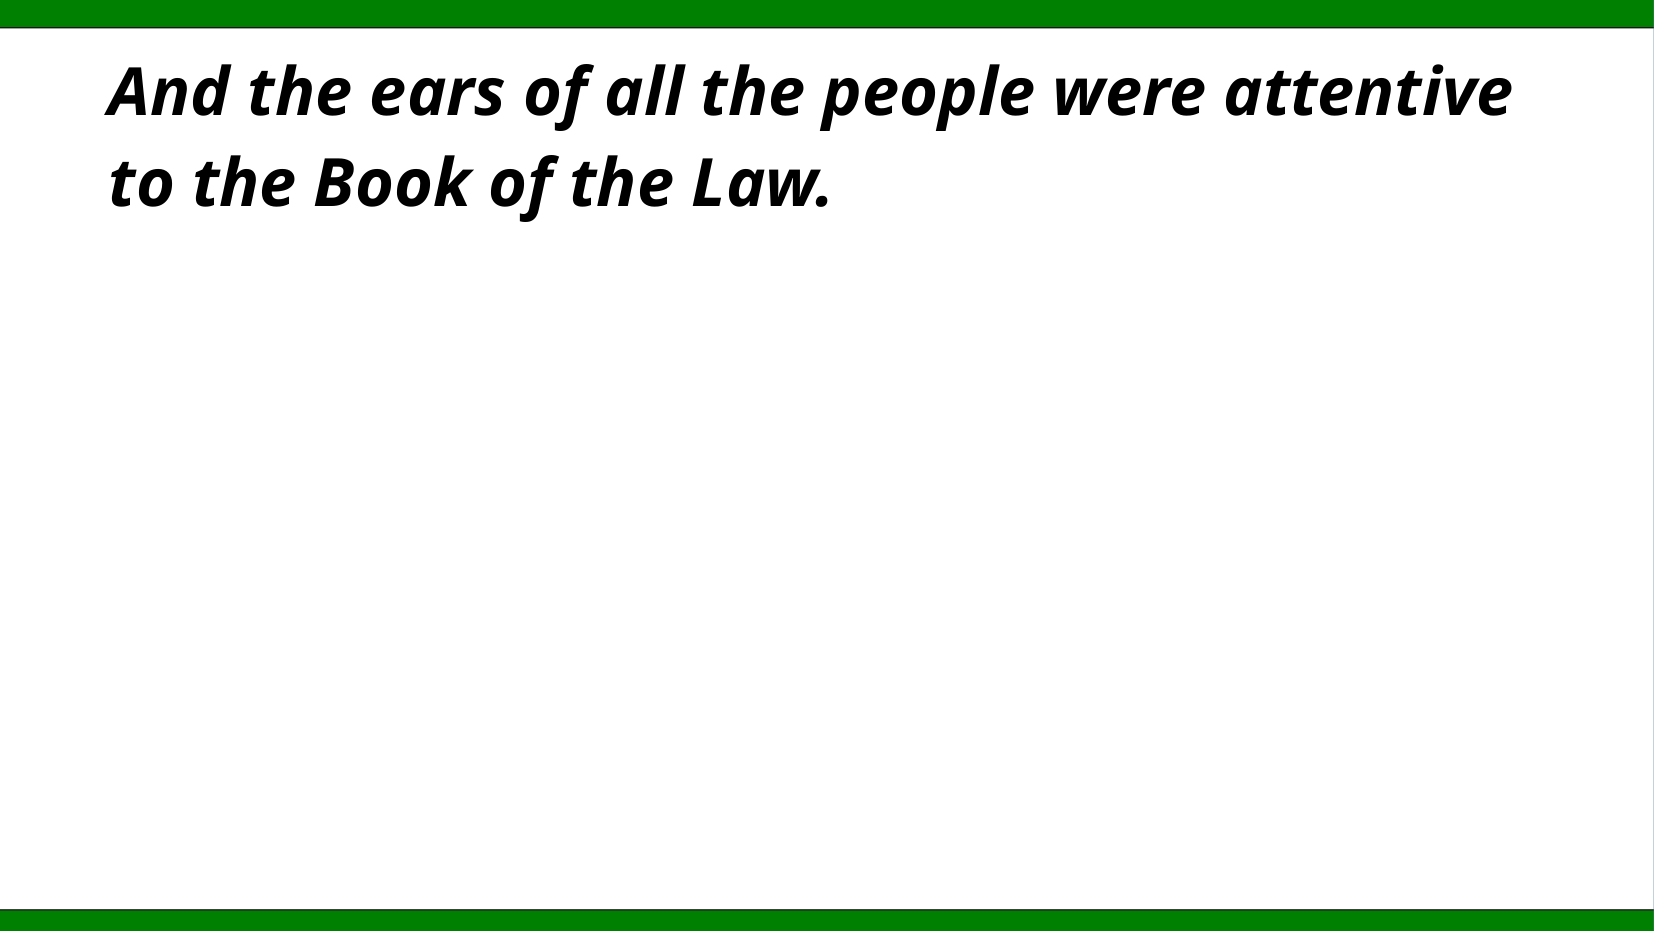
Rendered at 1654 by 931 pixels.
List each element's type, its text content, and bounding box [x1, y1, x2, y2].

text_box And the ears of all the people were attentive to the Book of the Law. [93, 36, 1564, 229]
picture [0, 0, 1654, 931]
